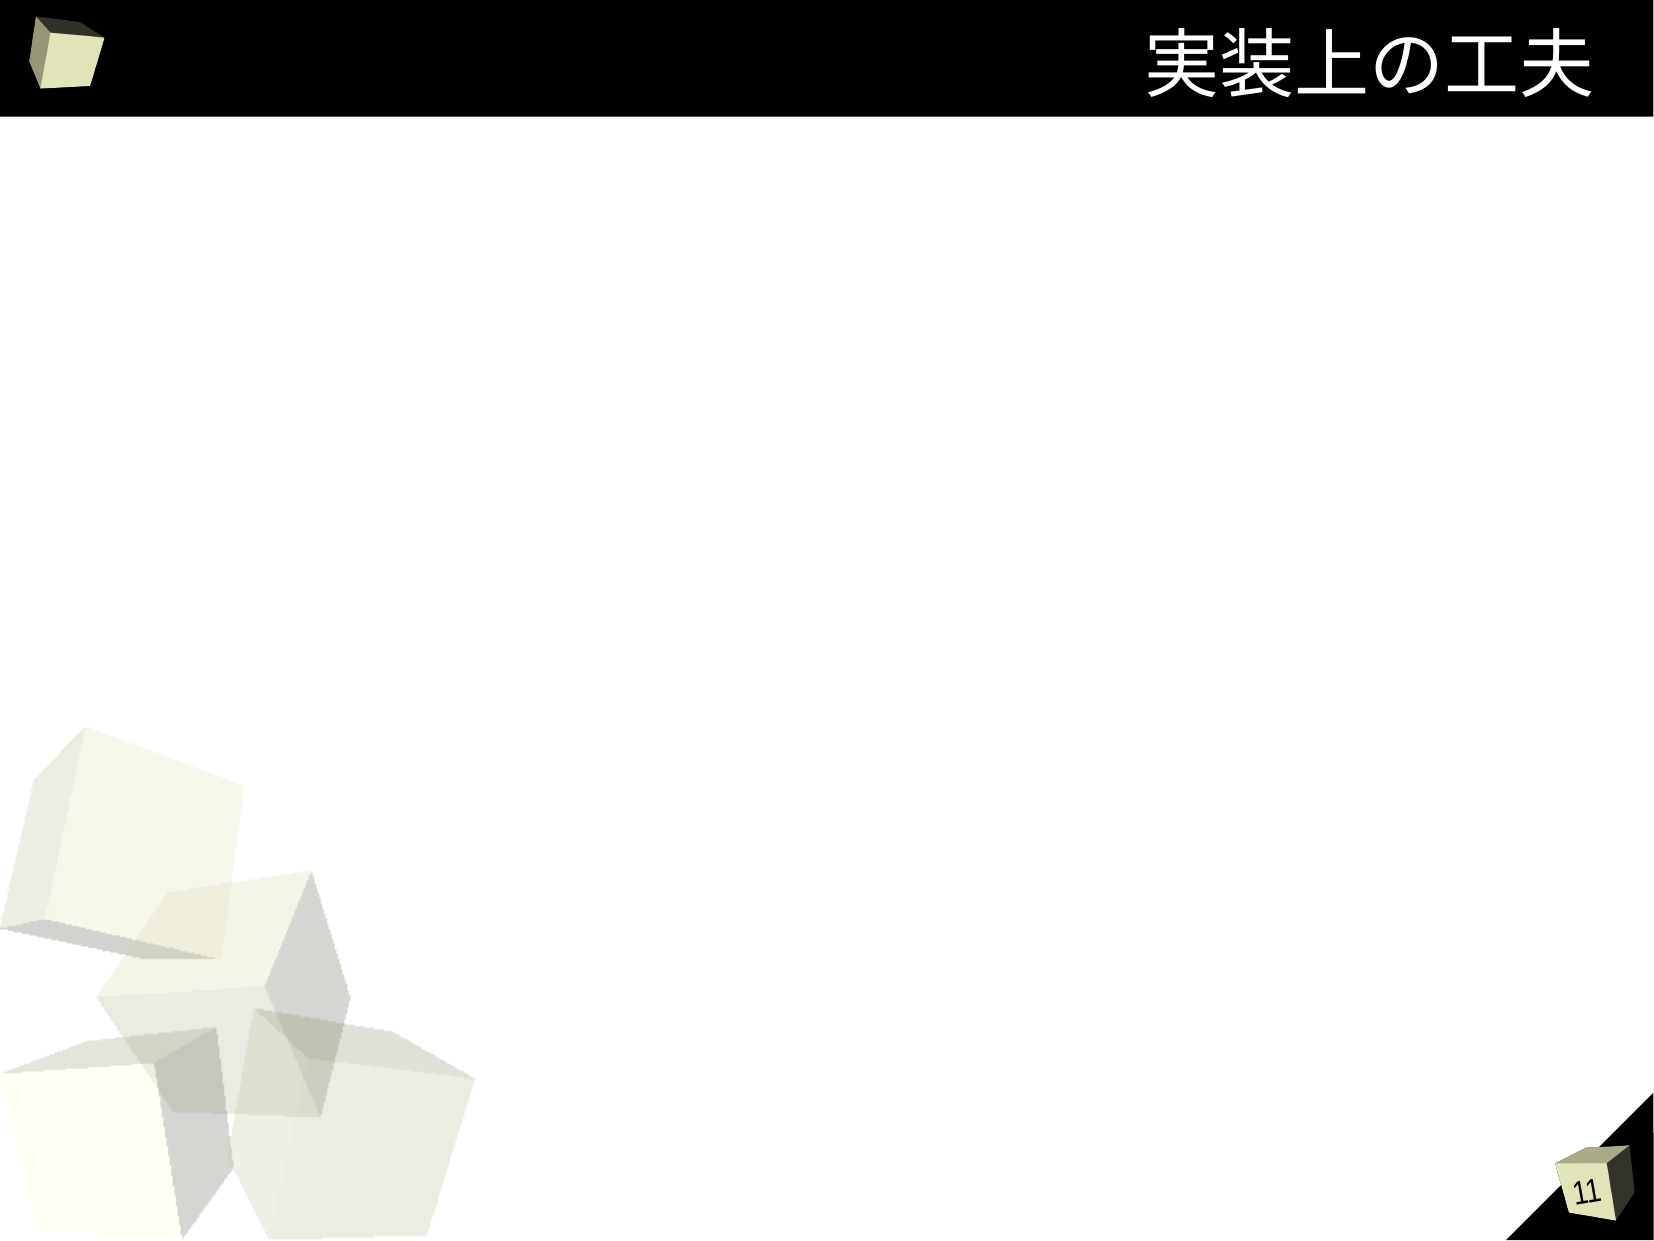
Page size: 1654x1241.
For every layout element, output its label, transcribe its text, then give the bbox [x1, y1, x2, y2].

picture [0, 726, 477, 1241]
title 実装上の工夫 [118, 0, 1595, 119]
